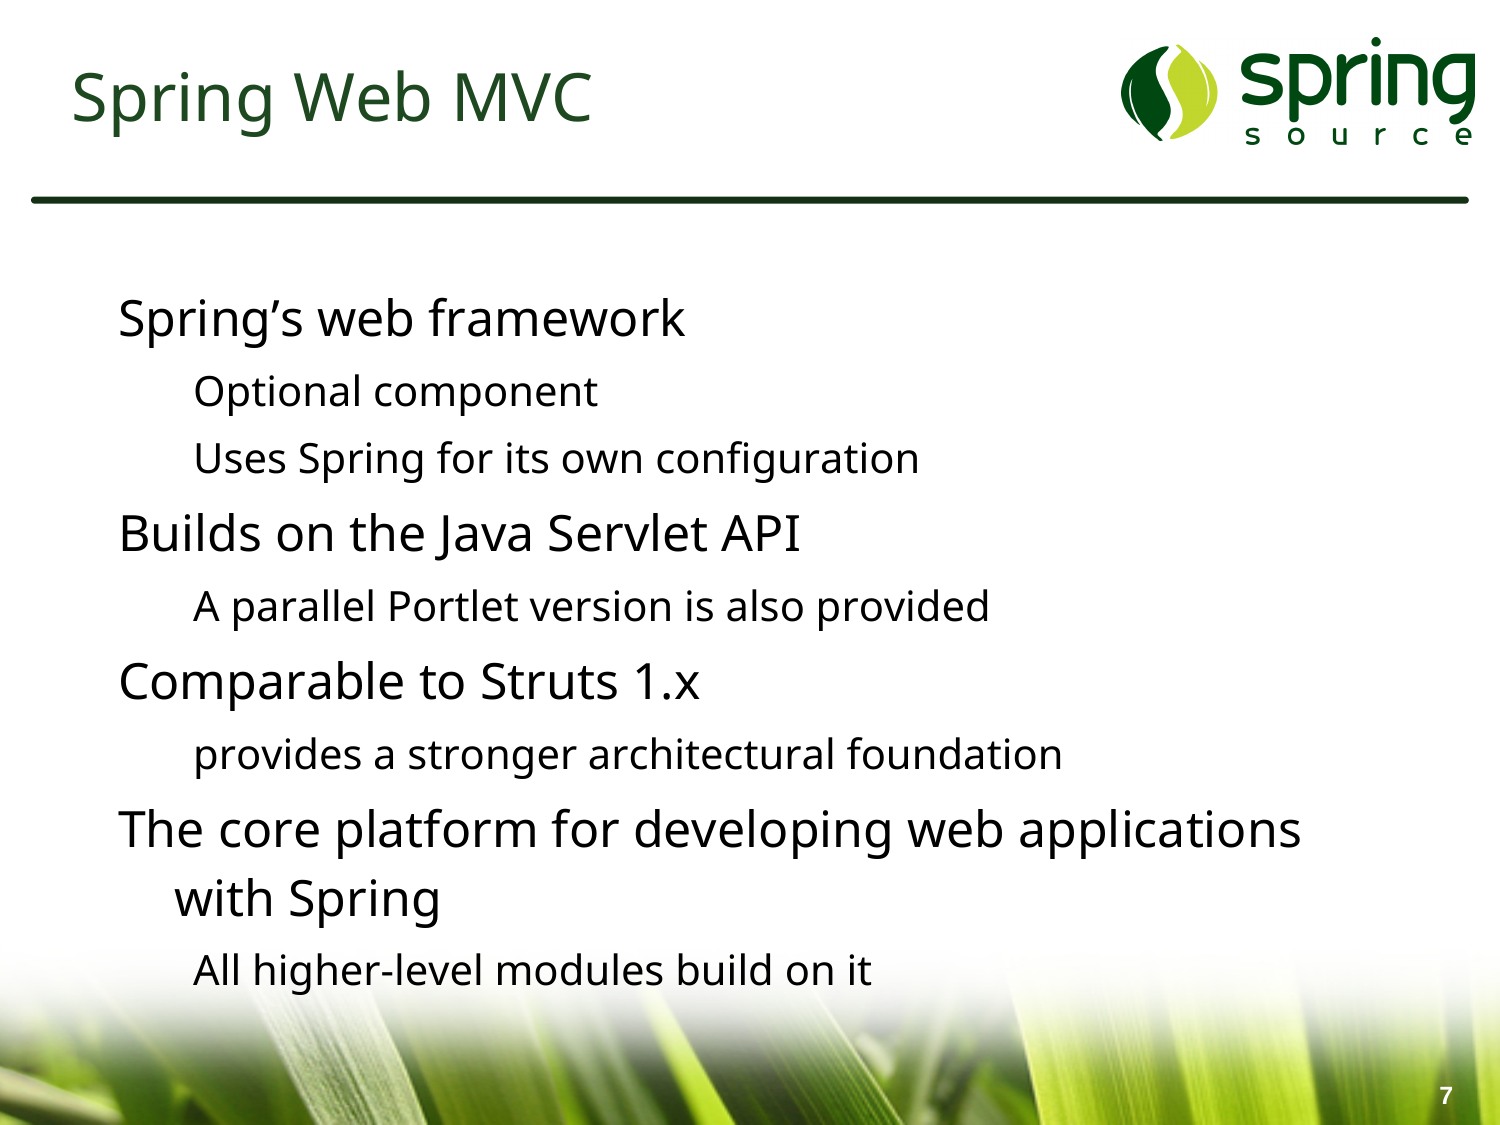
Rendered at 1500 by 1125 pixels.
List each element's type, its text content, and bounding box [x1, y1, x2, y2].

picture [1121, 37, 1475, 145]
title Spring Web MVC [56, 42, 1089, 206]
list Spring’s web framework Optional component Uses Spring for its own configuration Builds on the Java Servlet API A parallel Portlet version is also provided Comparable to Struts 1.x provides a stronger architectural foundation The core platform for developing web applications with Spring All higher-level modules build on it [103, 275, 1394, 938]
picture [0, 944, 1500, 1125]
